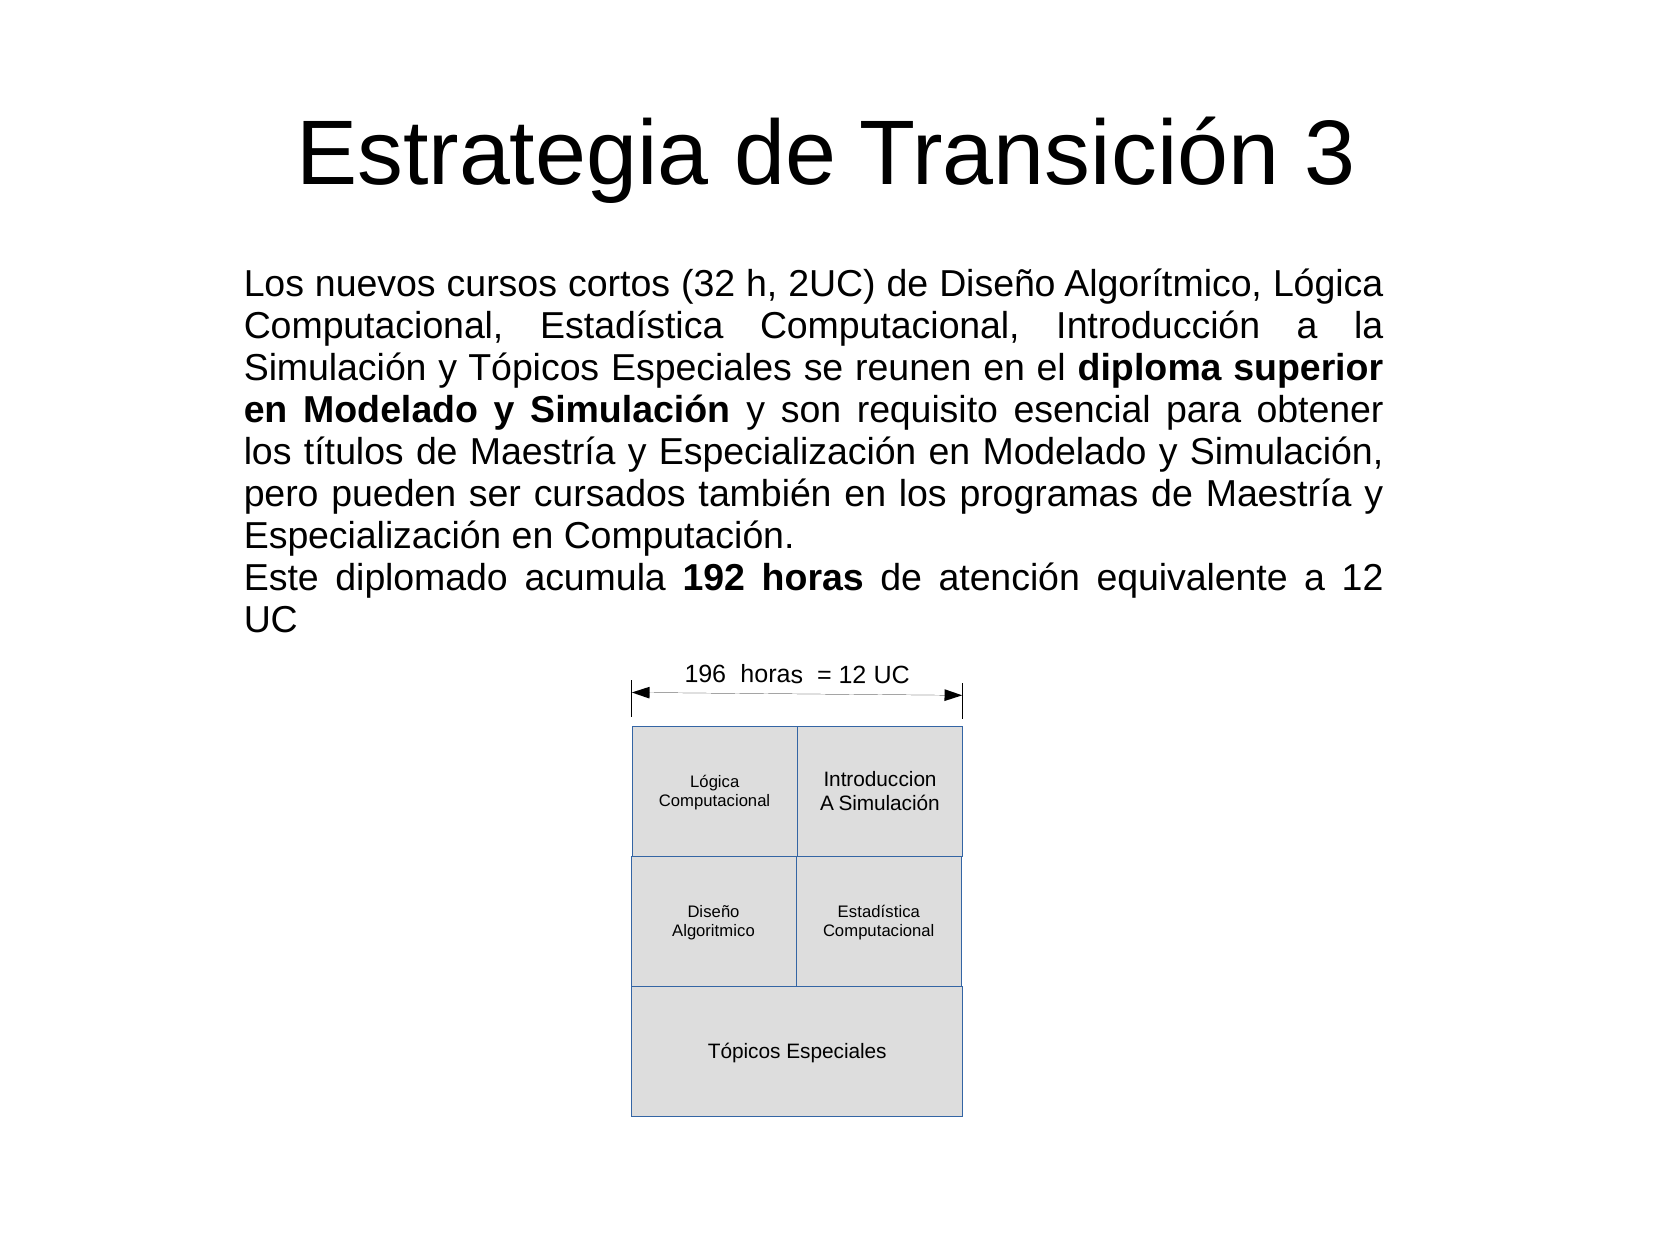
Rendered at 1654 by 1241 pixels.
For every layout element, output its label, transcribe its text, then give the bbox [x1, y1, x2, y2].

text_box Lógica Computacional [632, 726, 797, 856]
text_box Estadística Computacional [796, 856, 962, 987]
text_box Introduccion A Simulación [797, 726, 963, 857]
title Estrategia de Transición 3 [82, 49, 1571, 257]
text_box Tópicos Especiales [631, 986, 963, 1117]
text_box Los nuevos cursos cortos (32 h, 2UC) de Diseño Algorítmico, Lógica Computacional, Estadística Computacional, Introducción a la Simulación y Tópicos Especiales se reunen en el diploma superior en Modelado y Simulación y son requisito esencial para obtener los títulos de Maestría y Especialización en Modelado y Simulación, pero pueden ser cursados también en los programas de Maestría y Especialización en Computación. Este diplomado acumula 192 horas de atención equivalente a 12 UC [228, 255, 1399, 648]
text_box Diseño Algoritmico [631, 856, 796, 987]
